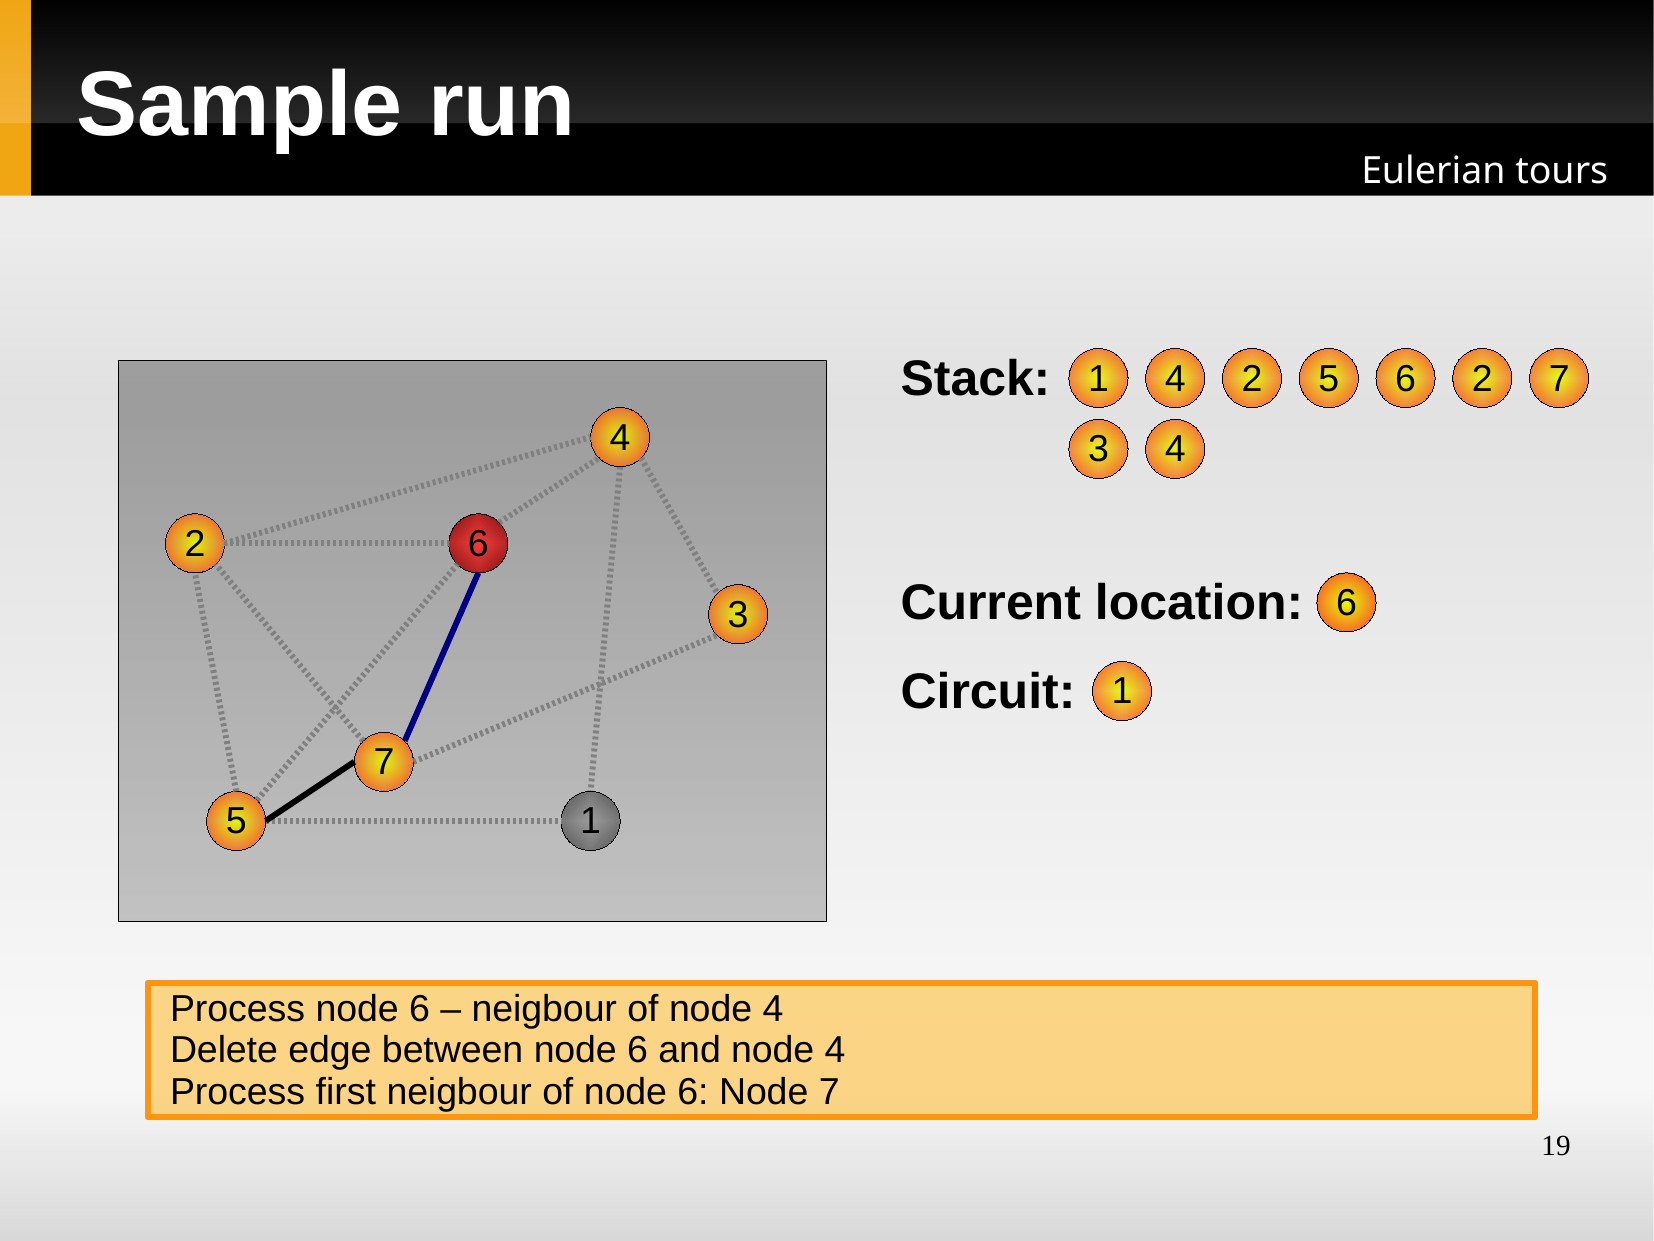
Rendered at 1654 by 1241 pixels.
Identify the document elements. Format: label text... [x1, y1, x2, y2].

text_box 2 [1222, 348, 1282, 408]
text_box 6 [1375, 348, 1436, 408]
text_box 7 [1529, 348, 1589, 408]
text_box 4 [590, 407, 650, 467]
text_box 6 [1316, 572, 1377, 632]
text_box 3 [708, 584, 768, 644]
text_box 1 [1068, 348, 1129, 408]
text_box 7 [354, 732, 414, 792]
text_box 2 [165, 513, 225, 573]
text_box Process node 6 – neigbour of node 4 Delete edge between node 6 and node 4 Process first neigbour of node 6: Node 7 [147, 982, 1536, 1118]
picture [0, 0, 1654, 1241]
text_box 2 [1452, 348, 1512, 408]
text_box Stack: [885, 342, 1123, 414]
text_box 5 [1299, 348, 1359, 408]
text_box 3 [1068, 419, 1129, 479]
text_box [118, 360, 827, 922]
text_box Circuit: [885, 655, 1093, 727]
text_box 4 [1145, 419, 1205, 479]
text_box Current location: [885, 567, 1359, 638]
title Sample run [76, 0, 1565, 208]
text_box 1 [561, 791, 621, 851]
text_box 5 [206, 791, 266, 851]
text_box 1 [1092, 661, 1152, 721]
text_box 4 [1145, 348, 1205, 408]
text_box 6 [448, 513, 508, 573]
